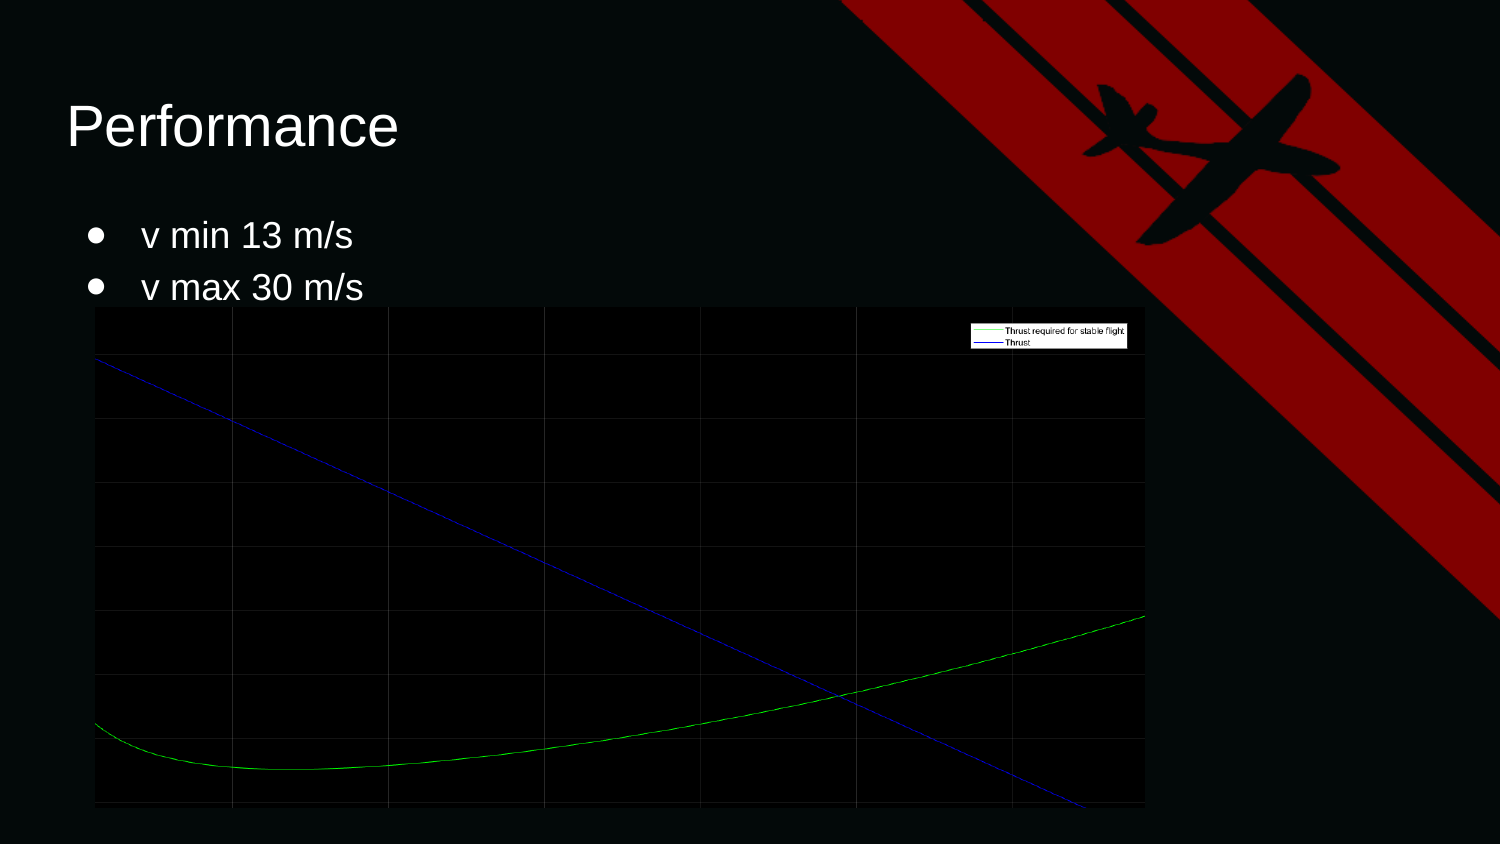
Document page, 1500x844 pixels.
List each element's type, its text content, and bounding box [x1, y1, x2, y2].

list v min 13 m/s v max 30 m/s [51, 189, 1449, 595]
picture [0, 0, 1500, 844]
title Performance [51, 72, 1449, 167]
